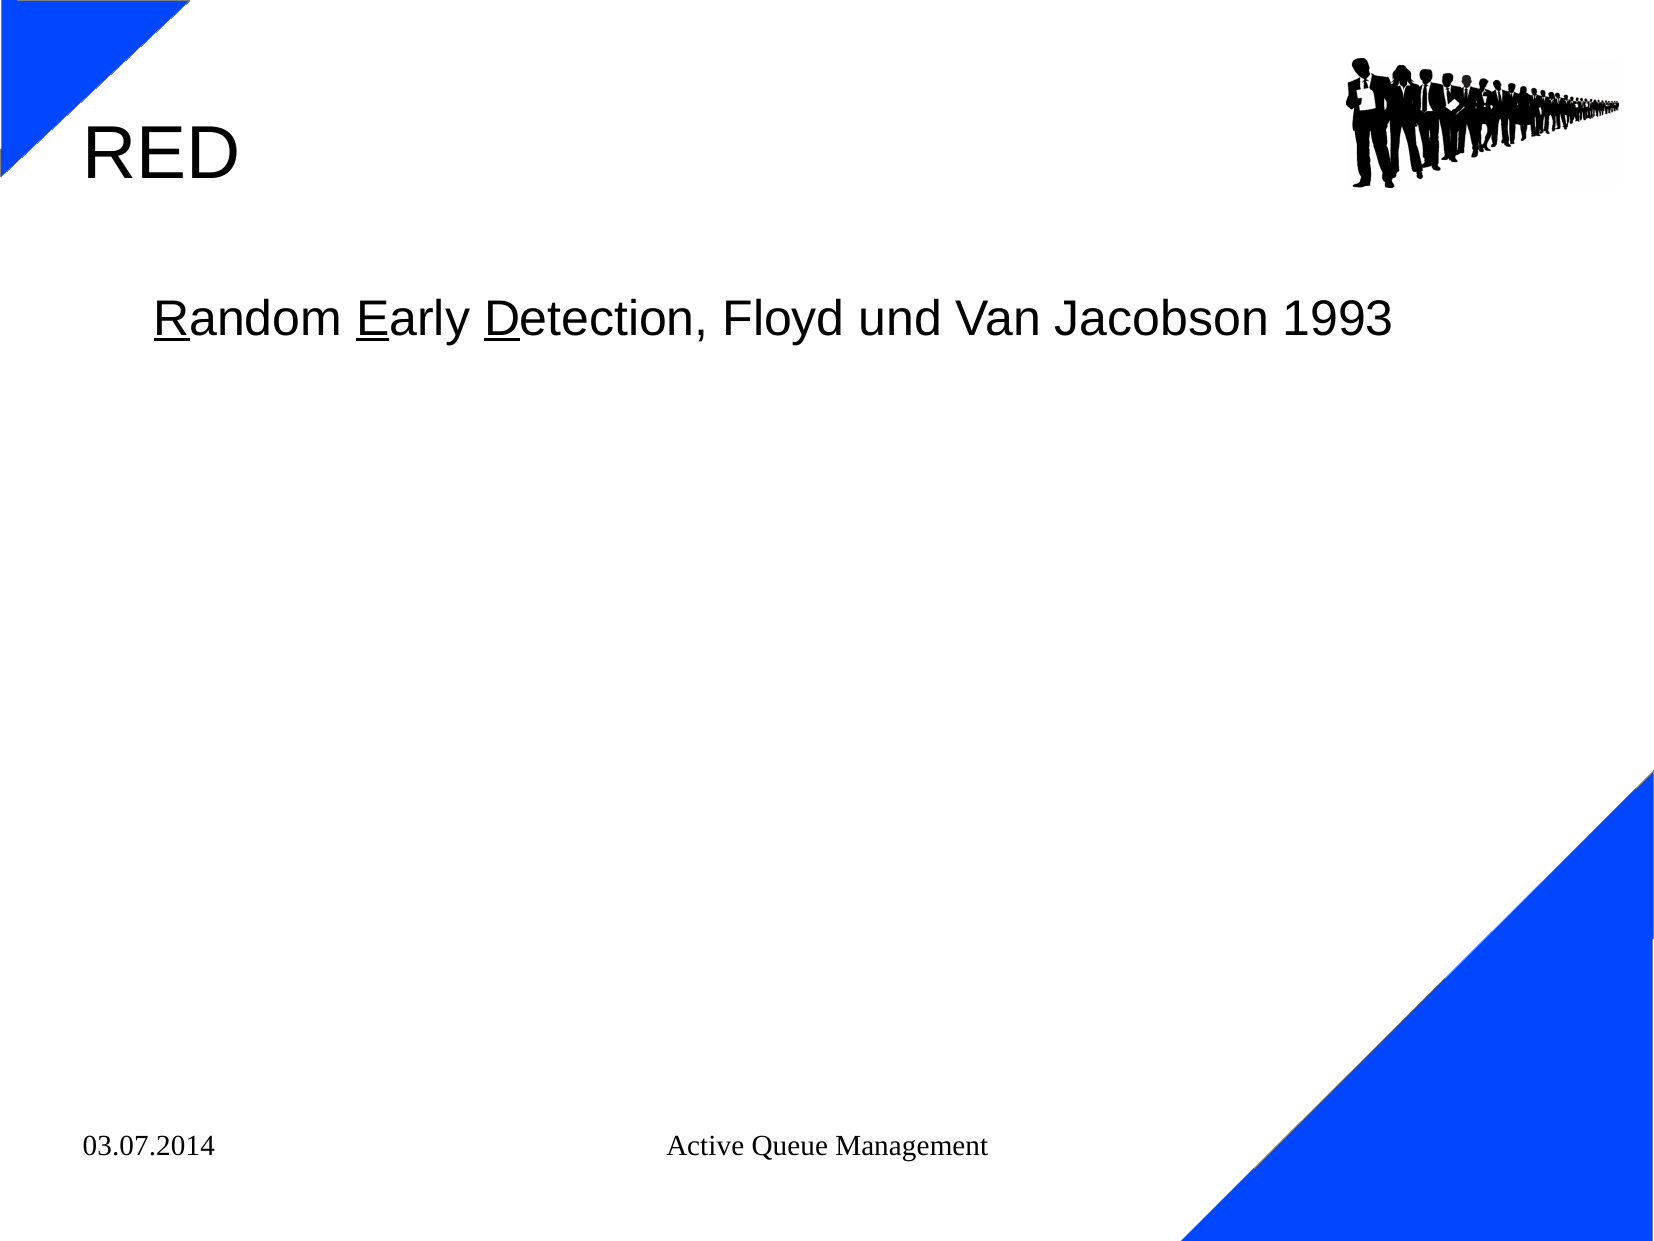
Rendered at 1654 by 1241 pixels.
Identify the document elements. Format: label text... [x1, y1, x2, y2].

text_box [1180, 770, 1654, 1241]
list Random Early Detection, Floyd und Van Jacobson 1993 [82, 290, 1571, 1109]
picture [1346, 58, 1619, 188]
text_box [0, 0, 190, 177]
title RED [82, 49, 1571, 257]
